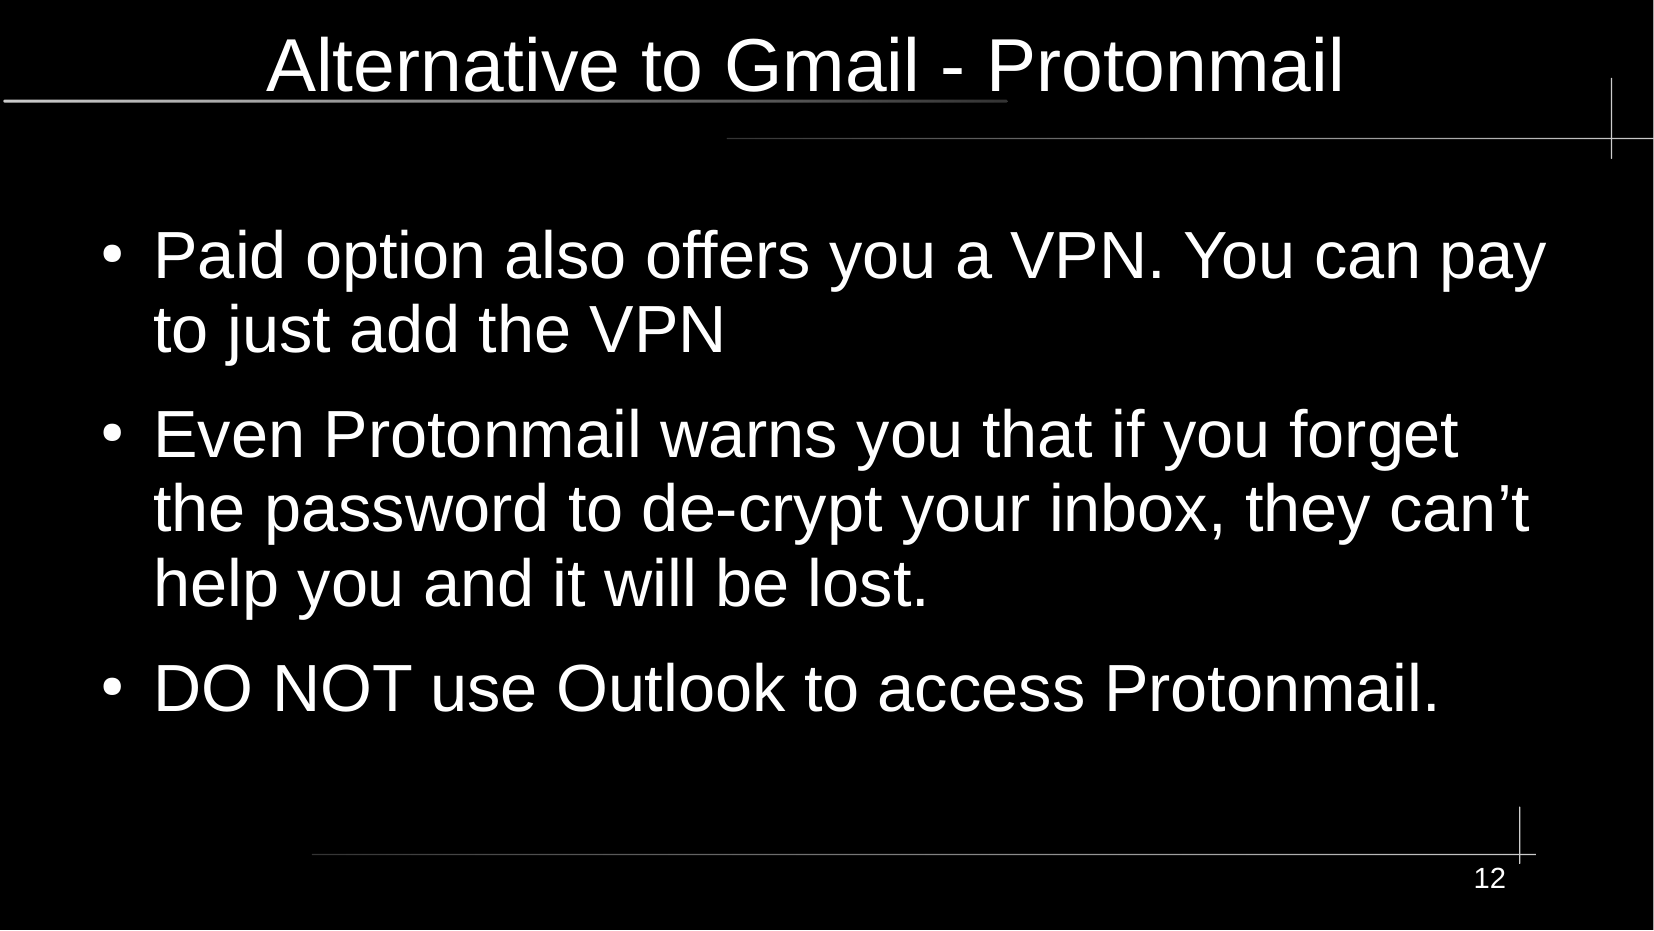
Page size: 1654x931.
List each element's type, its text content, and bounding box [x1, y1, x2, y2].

title Alternative to Gmail - Protonmail [23, 11, 1589, 119]
list Paid option also offers you a VPN. You can pay to just add the VPN Even Protonmail warns you that if you forget the password to de-crypt your inbox, they can’t help you and it will be lost. DO NOT use Outlook to access Protonmail. [82, 217, 1571, 758]
